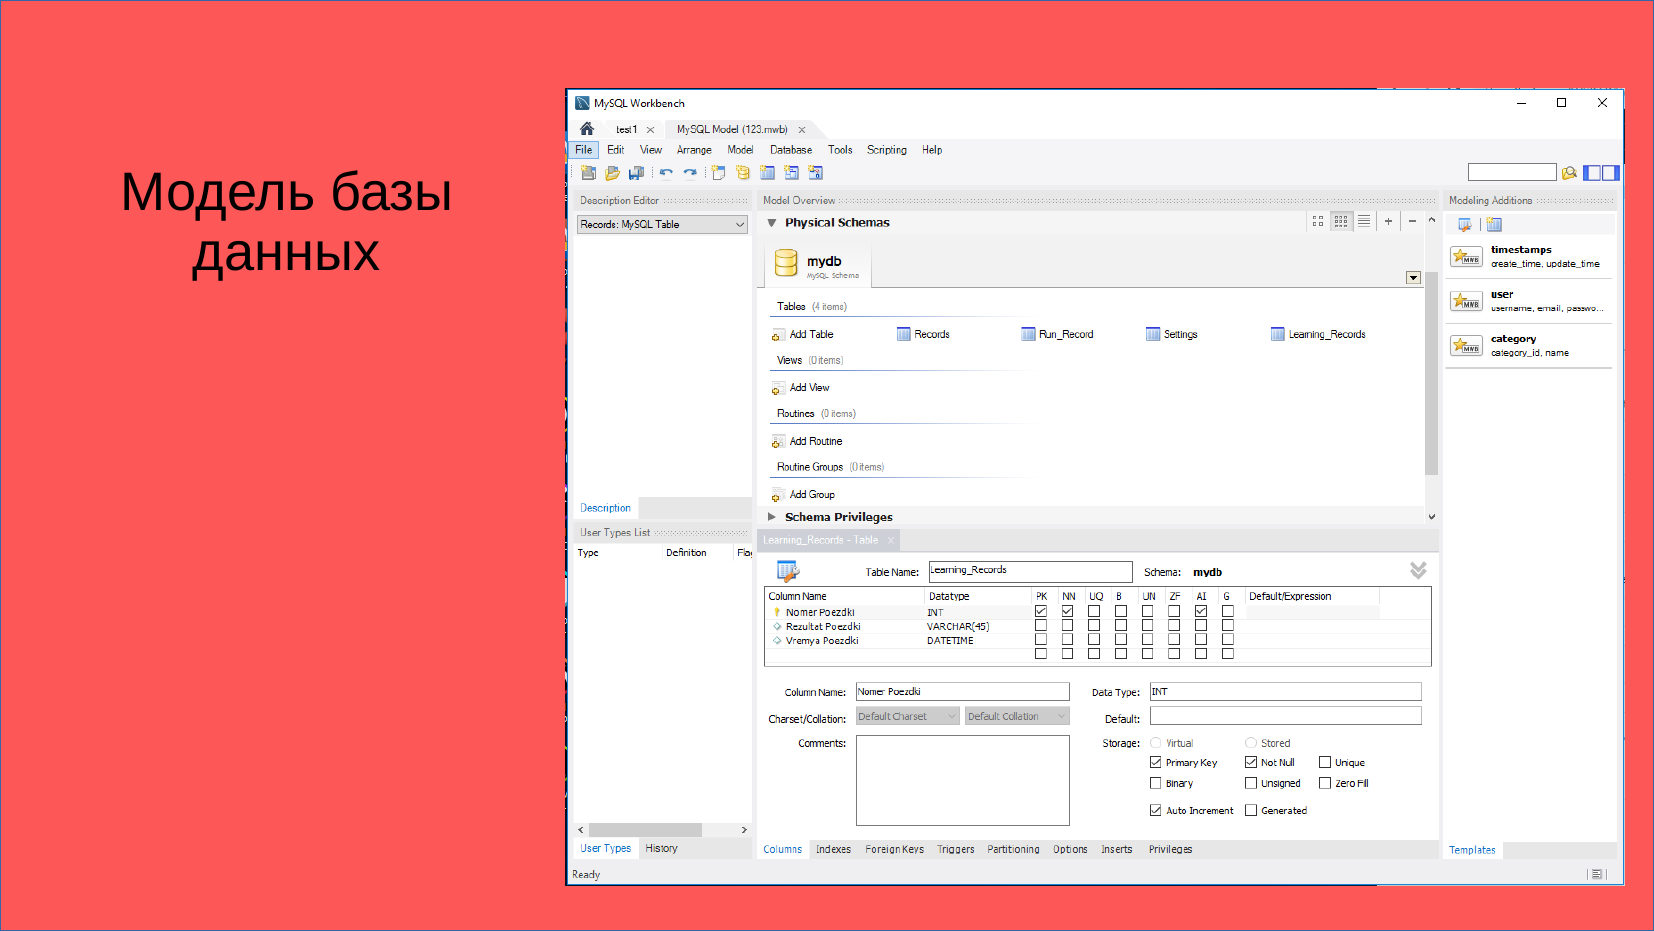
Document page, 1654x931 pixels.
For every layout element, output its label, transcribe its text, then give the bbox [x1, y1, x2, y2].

title Модель базы данных [59, 88, 516, 355]
text_box [0, 0, 1654, 931]
picture [565, 88, 1625, 886]
